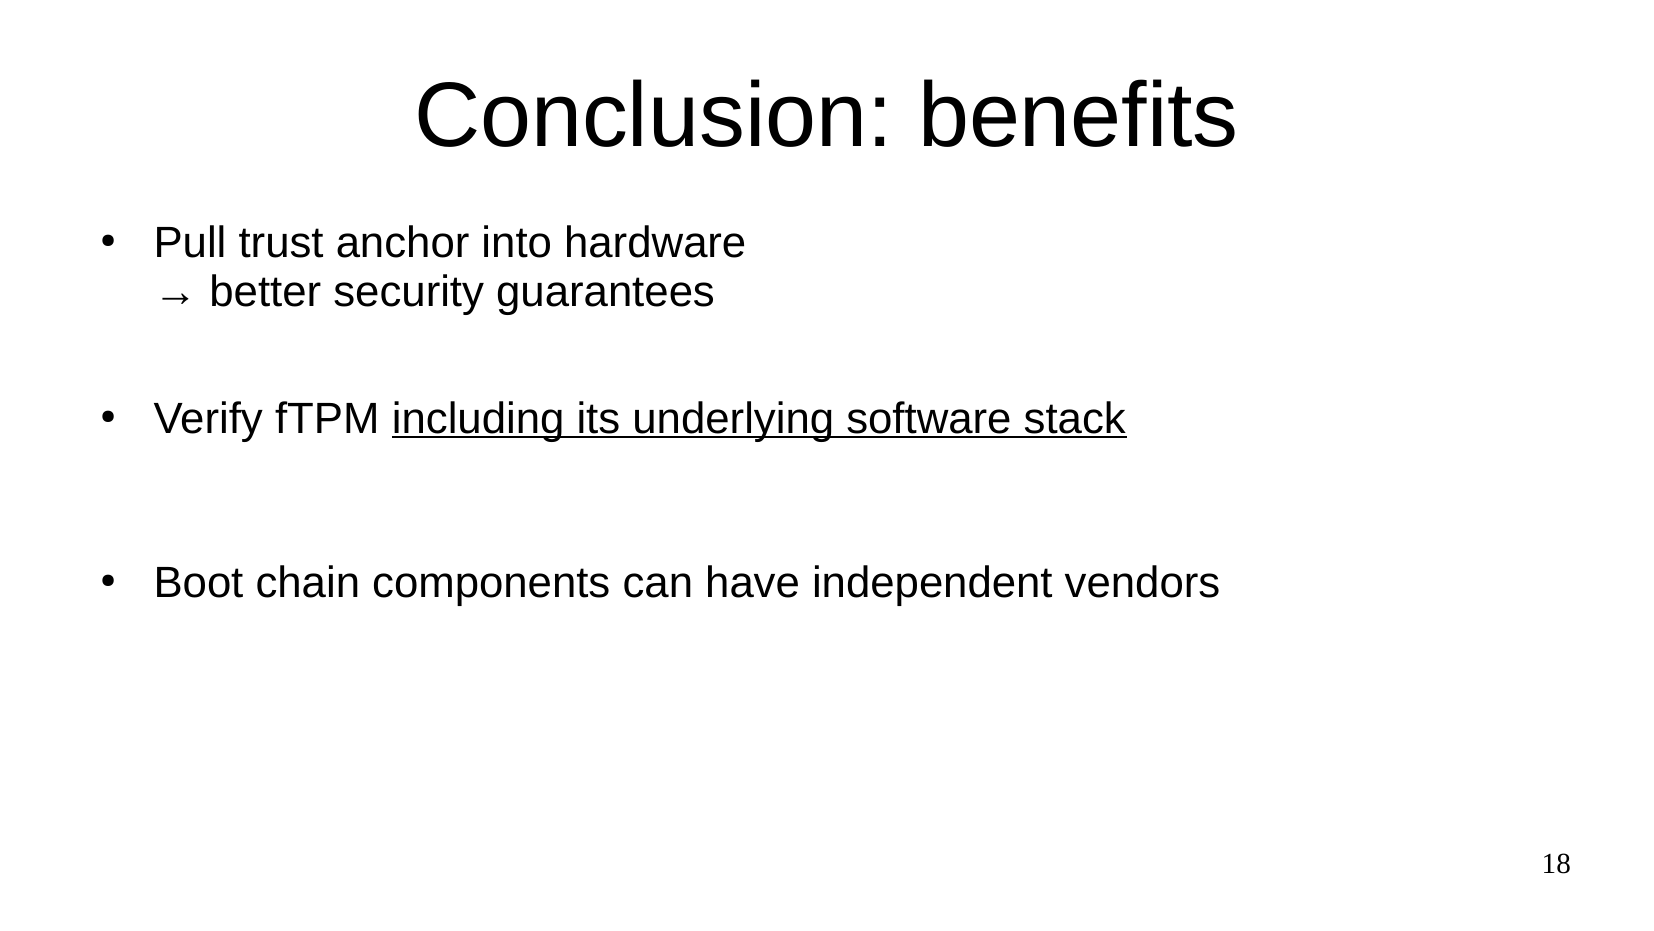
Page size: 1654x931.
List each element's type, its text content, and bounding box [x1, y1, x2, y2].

list Pull trust anchor into hardware → better security guarantees Verify fTPM including its underlying software stack Boot chain components can have independent vendors [82, 217, 1571, 758]
title Conclusion: benefits [82, 37, 1571, 193]
